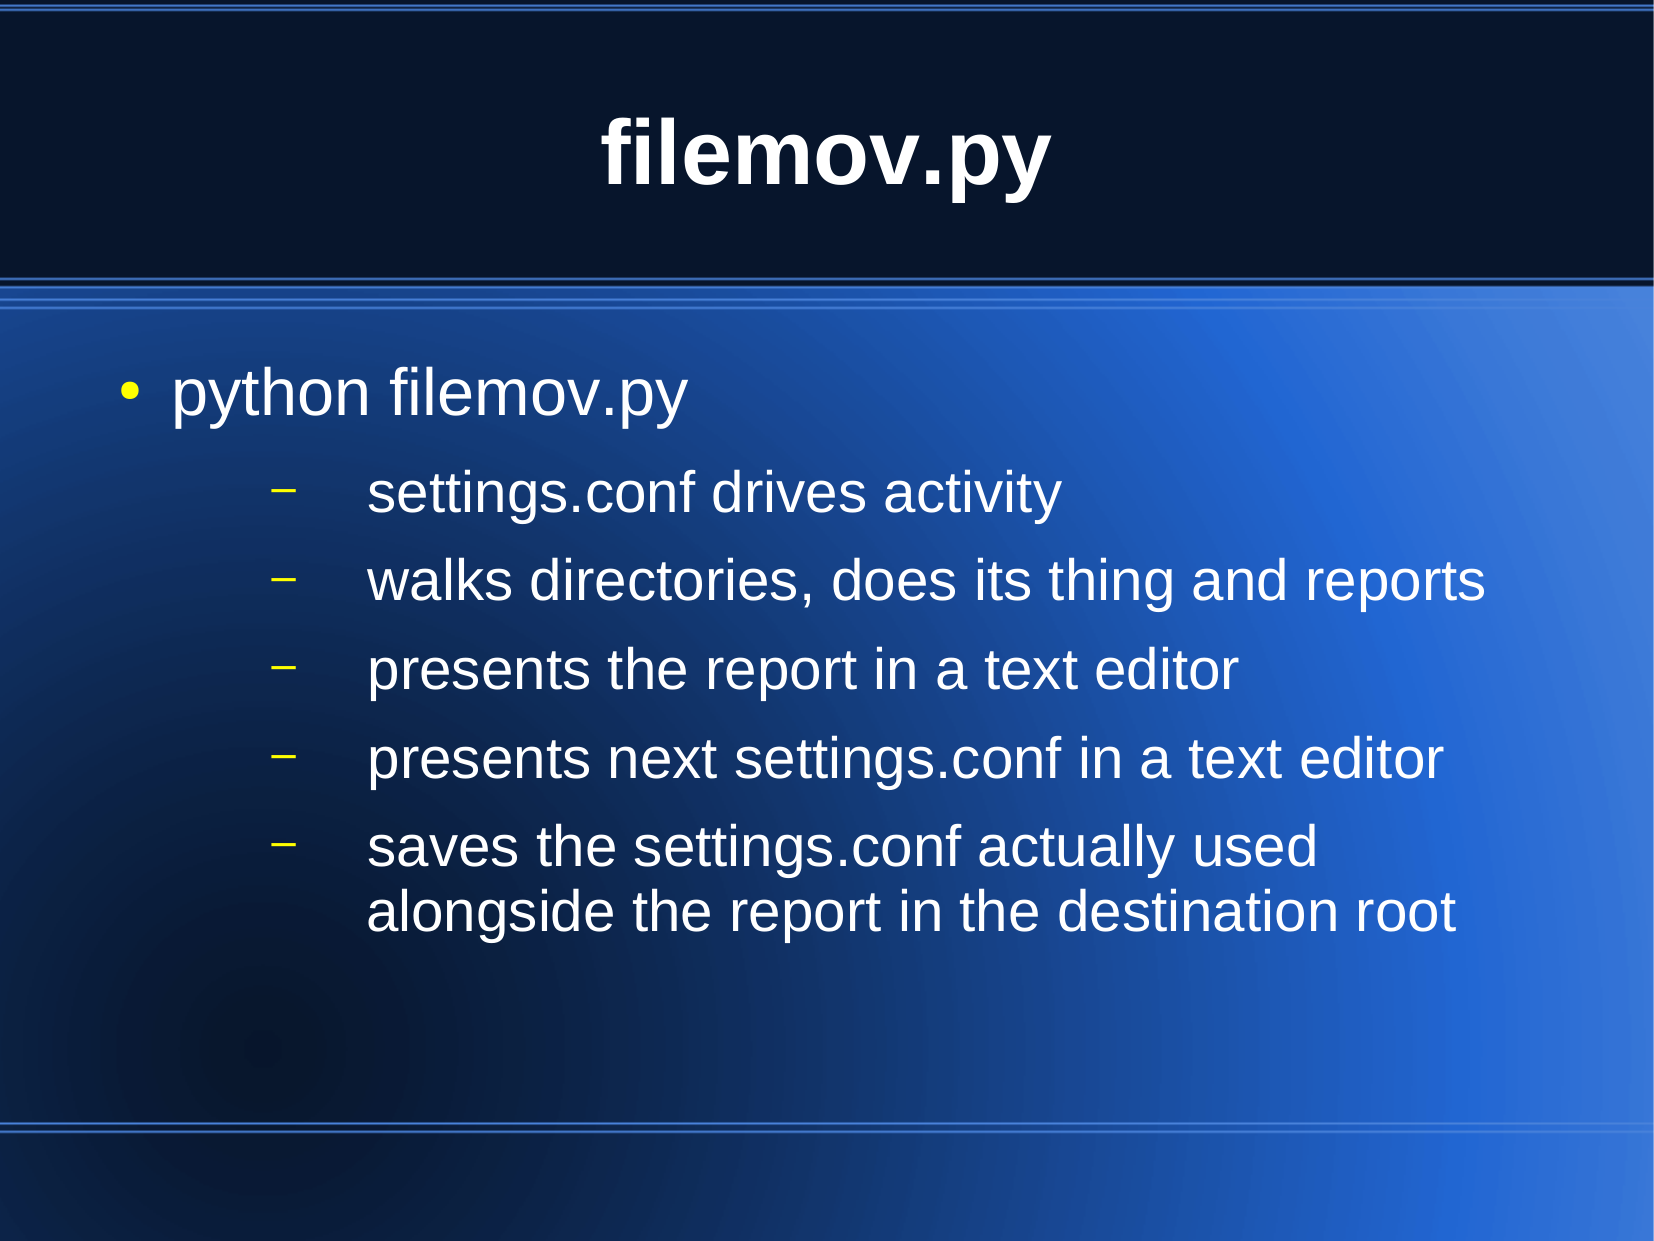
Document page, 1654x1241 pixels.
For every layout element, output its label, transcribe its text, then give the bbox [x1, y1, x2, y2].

picture [0, 0, 1654, 1241]
list python filemov.py settings.conf drives activity walks directories, does its thing and reports presents the report in a text editor presents next settings.conf in a text editor saves the settings.conf actually used alongside the report in the destination root [82, 355, 1571, 1043]
title filemov.py [82, 56, 1571, 250]
